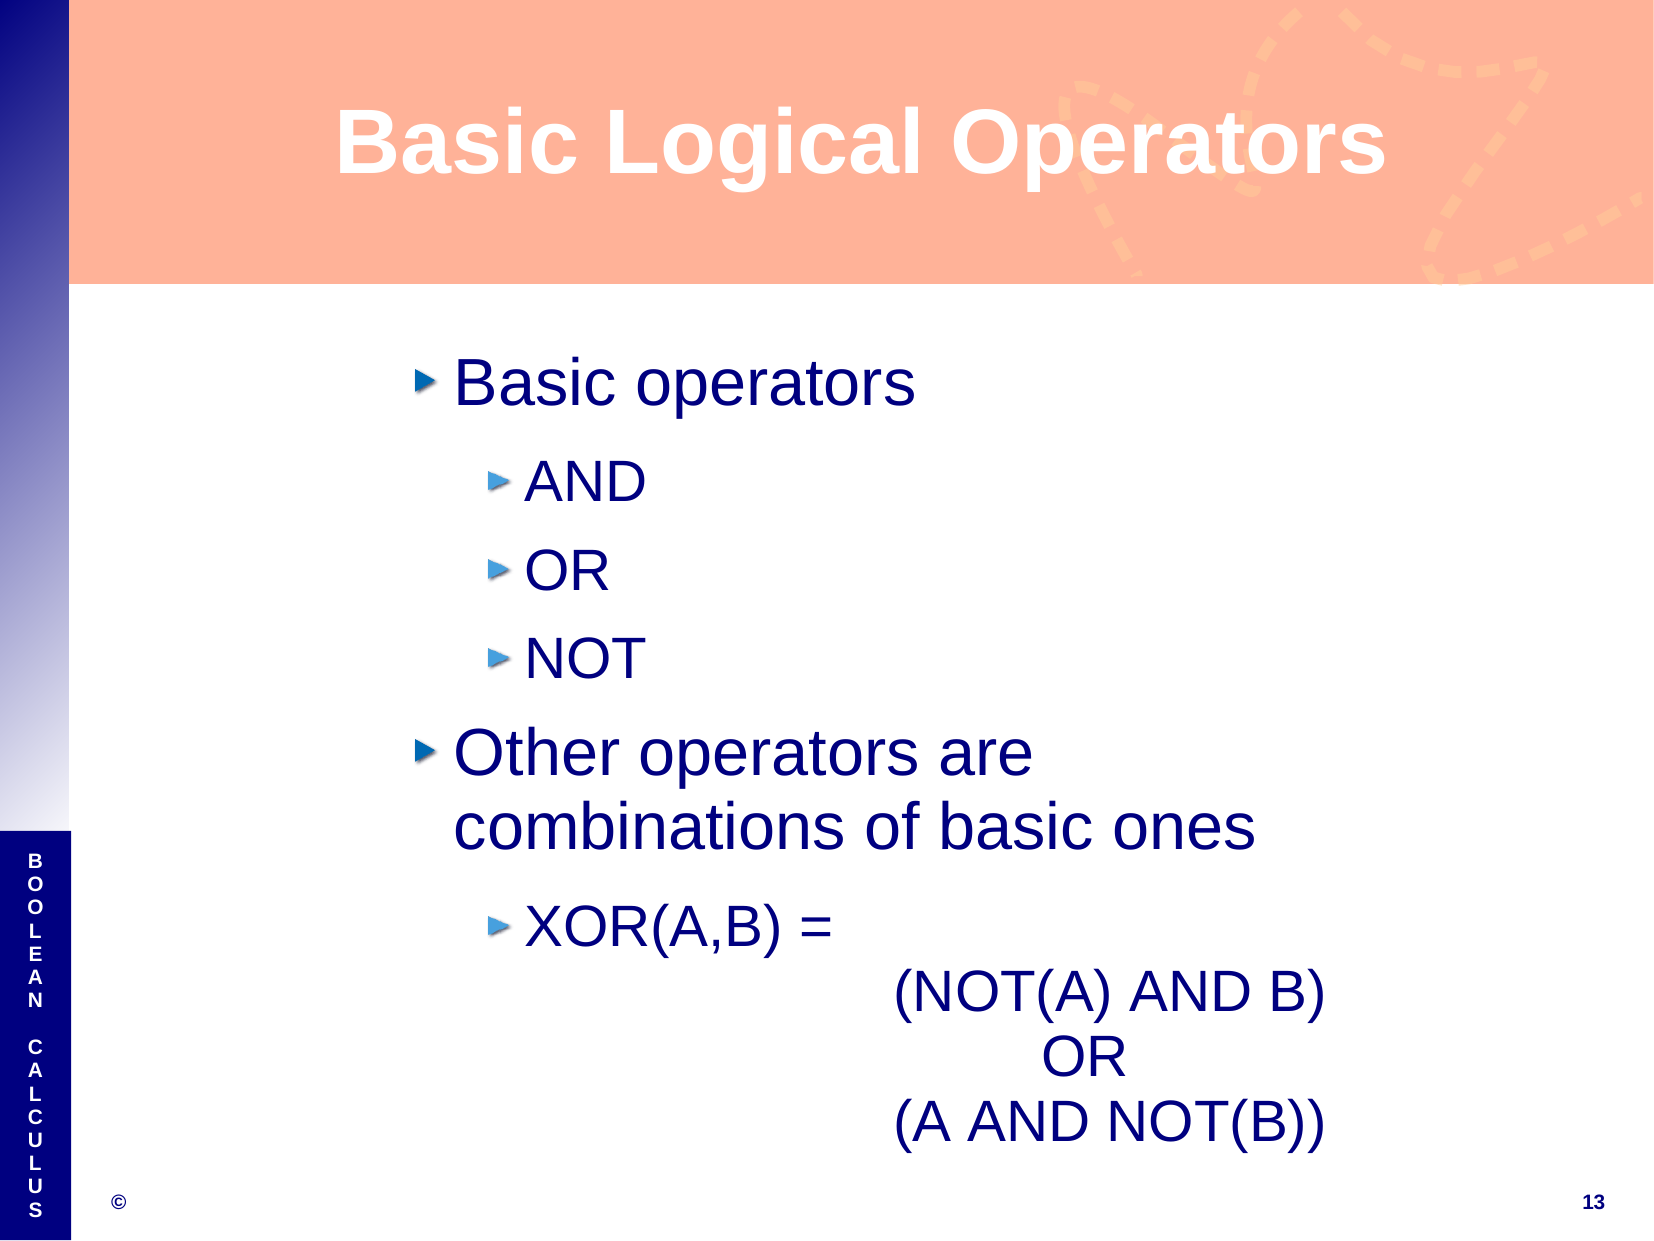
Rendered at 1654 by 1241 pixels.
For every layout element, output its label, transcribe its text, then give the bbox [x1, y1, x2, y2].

text_box B O O L E A N C A L C U L U S [0, 830, 71, 1241]
list Basic operators AND OR NOT Other operators are combinations of basic ones XOR(A,B) = (NOT(A) AND B) OR (A AND NOT(B)) [382, 344, 1381, 1153]
title Basic Logical Operators [108, 37, 1617, 246]
